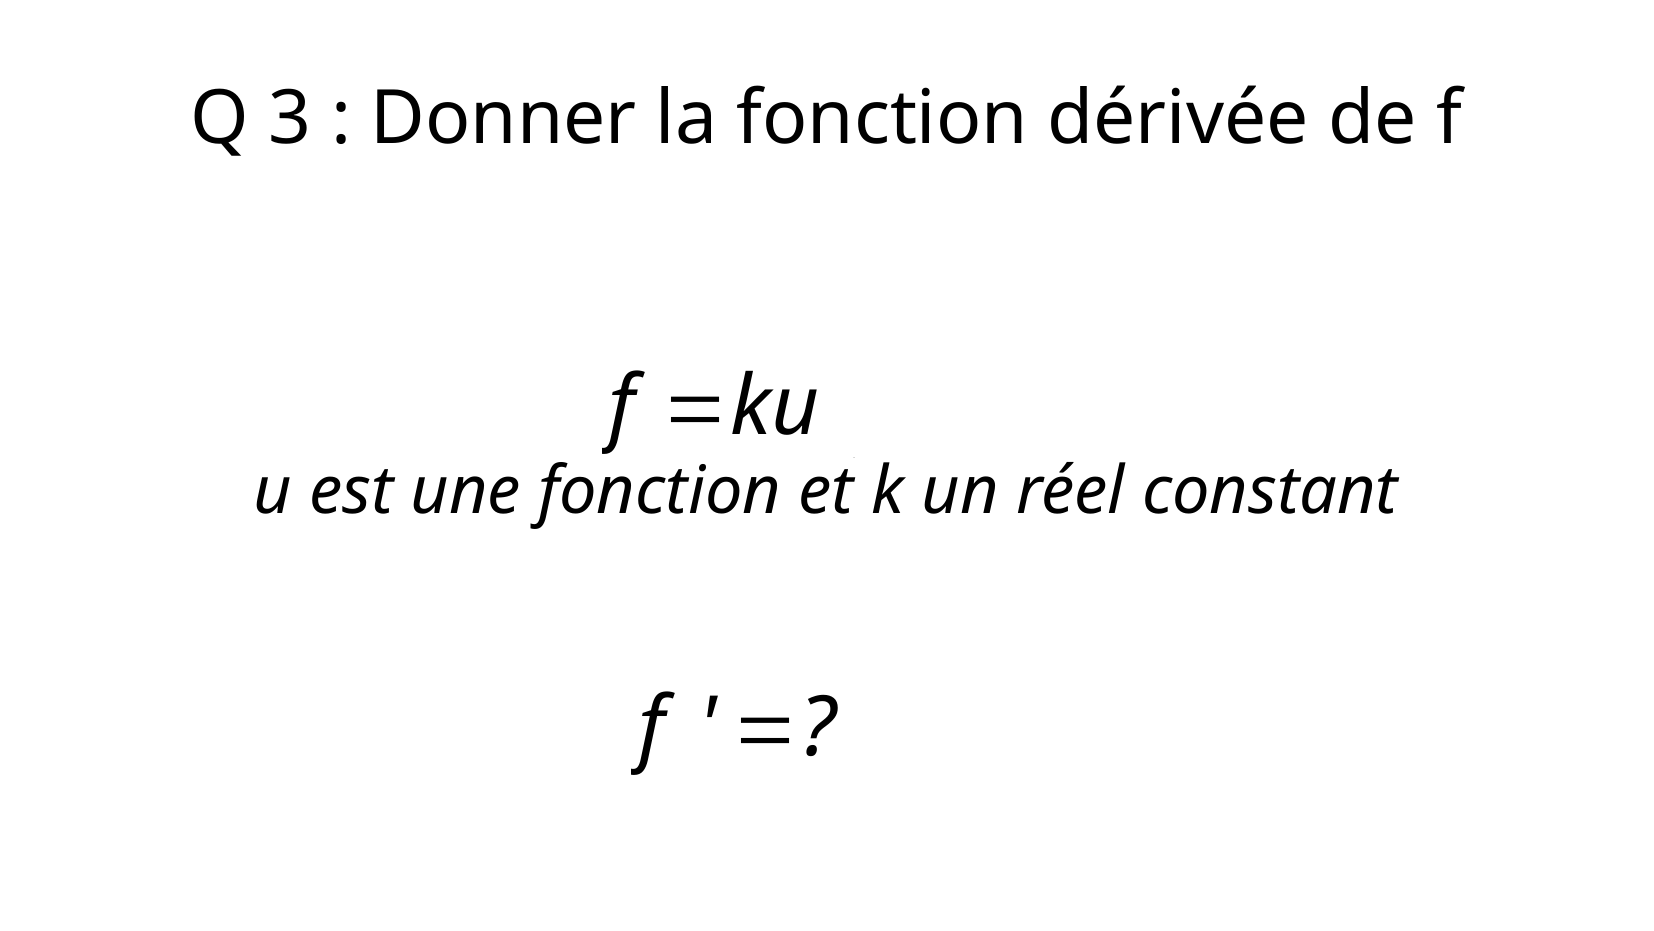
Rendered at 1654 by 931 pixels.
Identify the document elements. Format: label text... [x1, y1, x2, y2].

chart [631, 663, 857, 780]
subtitle u est une fonction et k un réel constant [82, 217, 1571, 758]
title Q 3 : Donner la fonction dérivée de f [82, 37, 1571, 193]
chart [602, 342, 877, 459]
